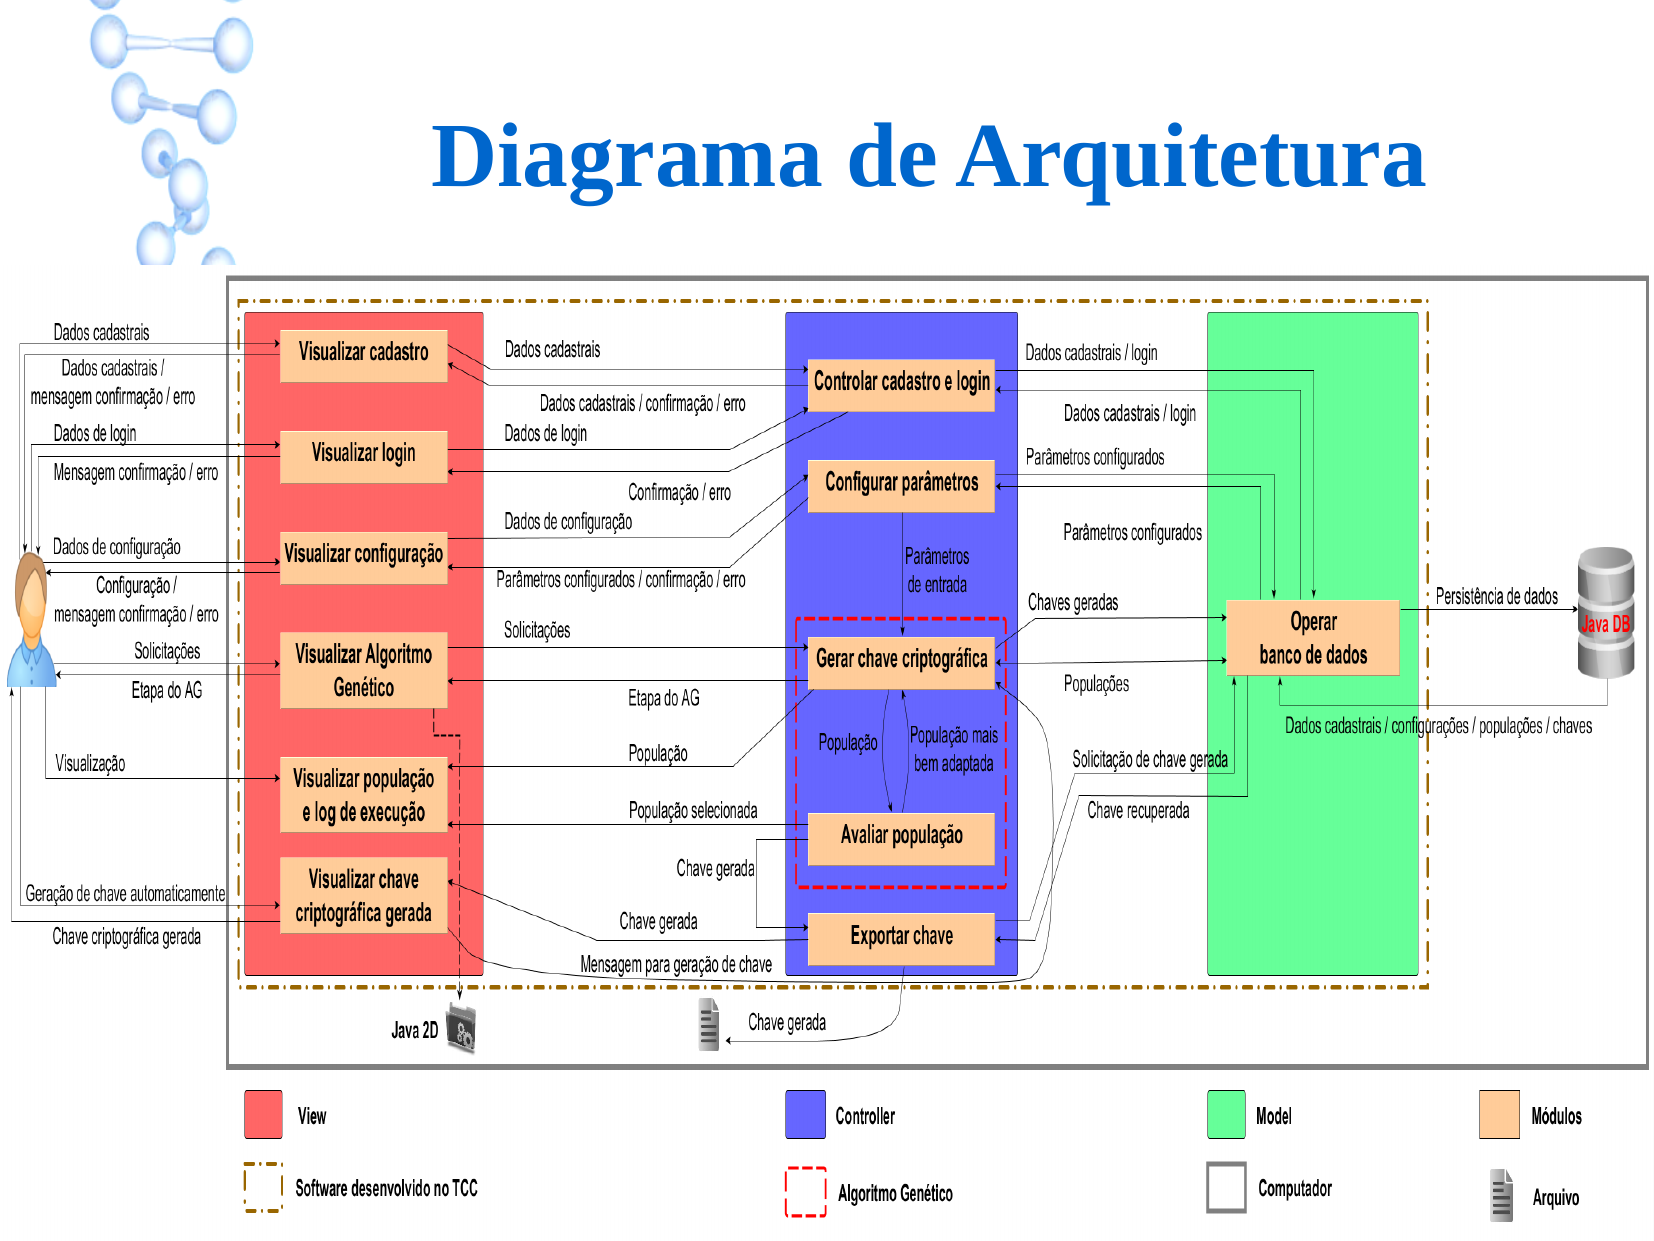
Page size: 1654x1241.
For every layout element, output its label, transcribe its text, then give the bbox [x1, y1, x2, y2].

picture [0, 265, 1654, 1241]
title Diagrama de Arquitetura [265, 47, 1595, 252]
